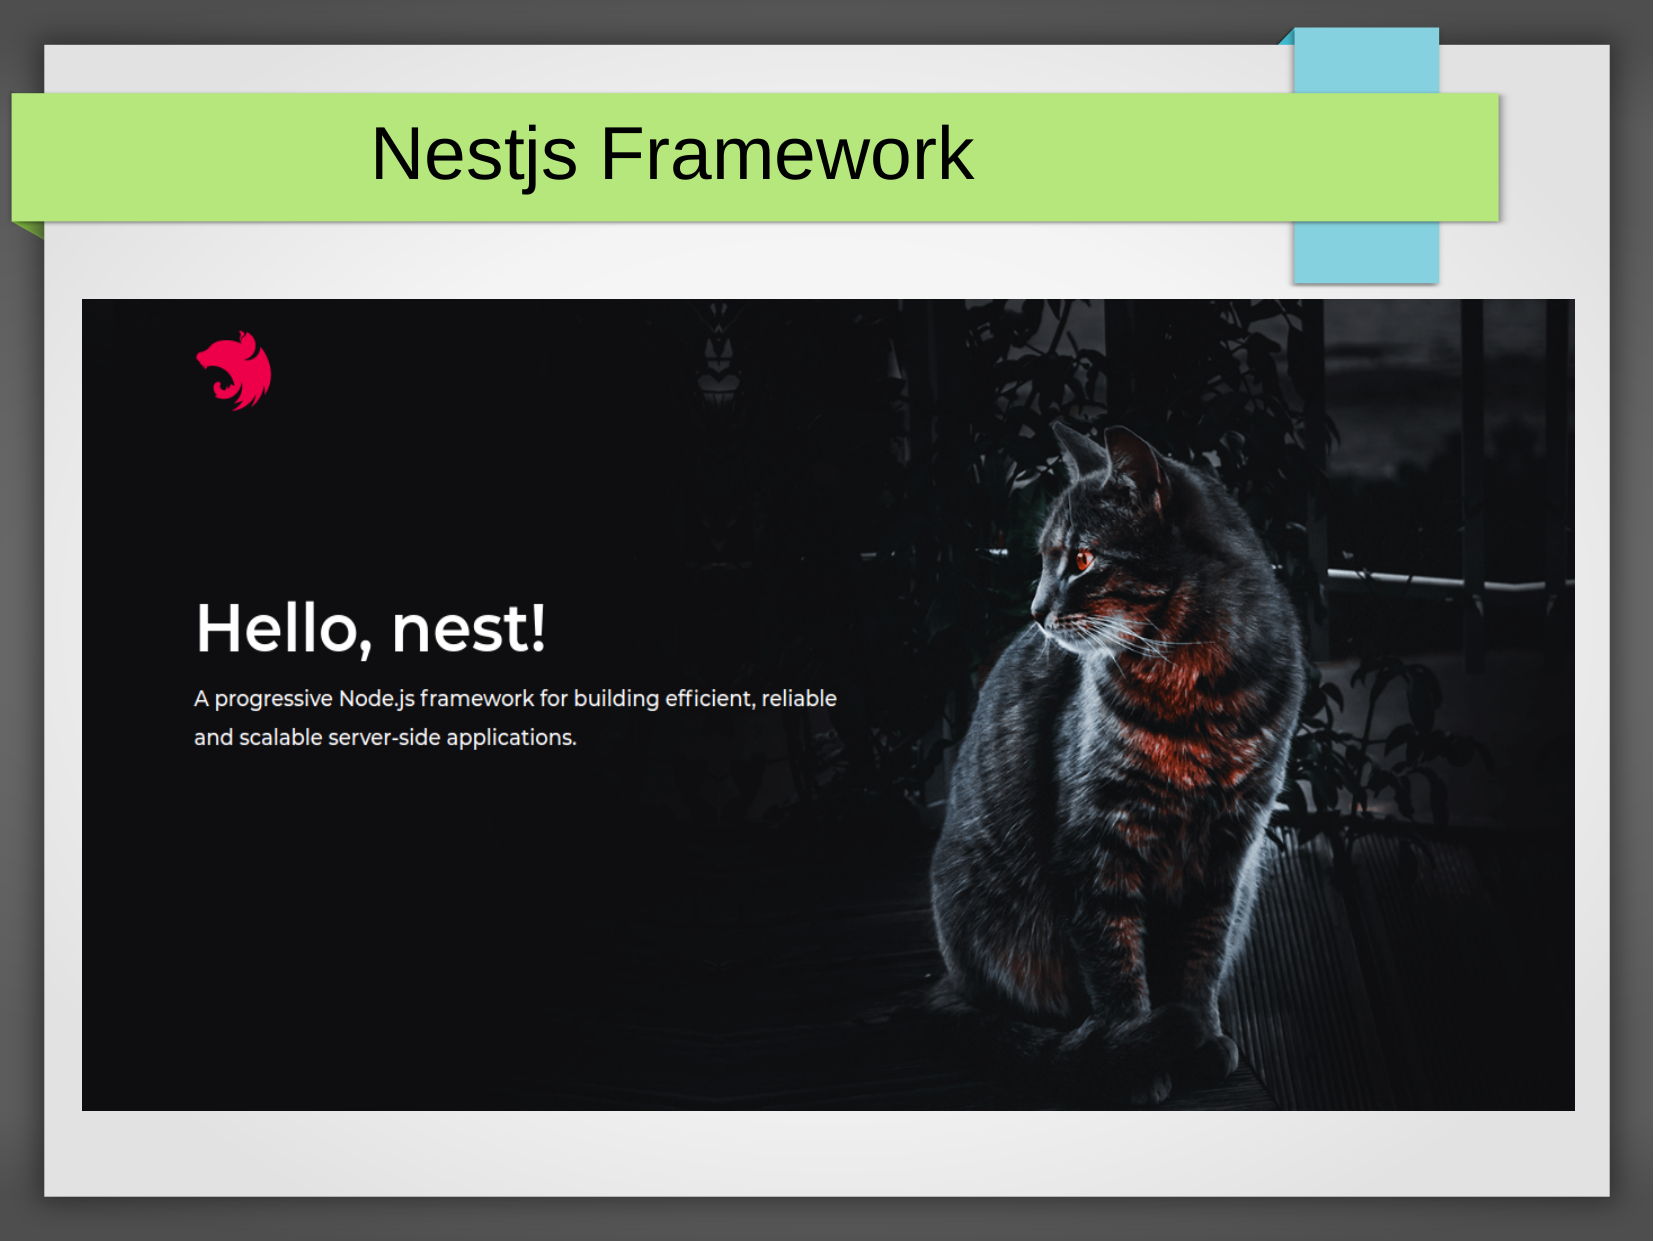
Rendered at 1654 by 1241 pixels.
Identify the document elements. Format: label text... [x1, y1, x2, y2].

title Nestjs Framework [82, 94, 1264, 213]
picture [0, 0, 1653, 1241]
